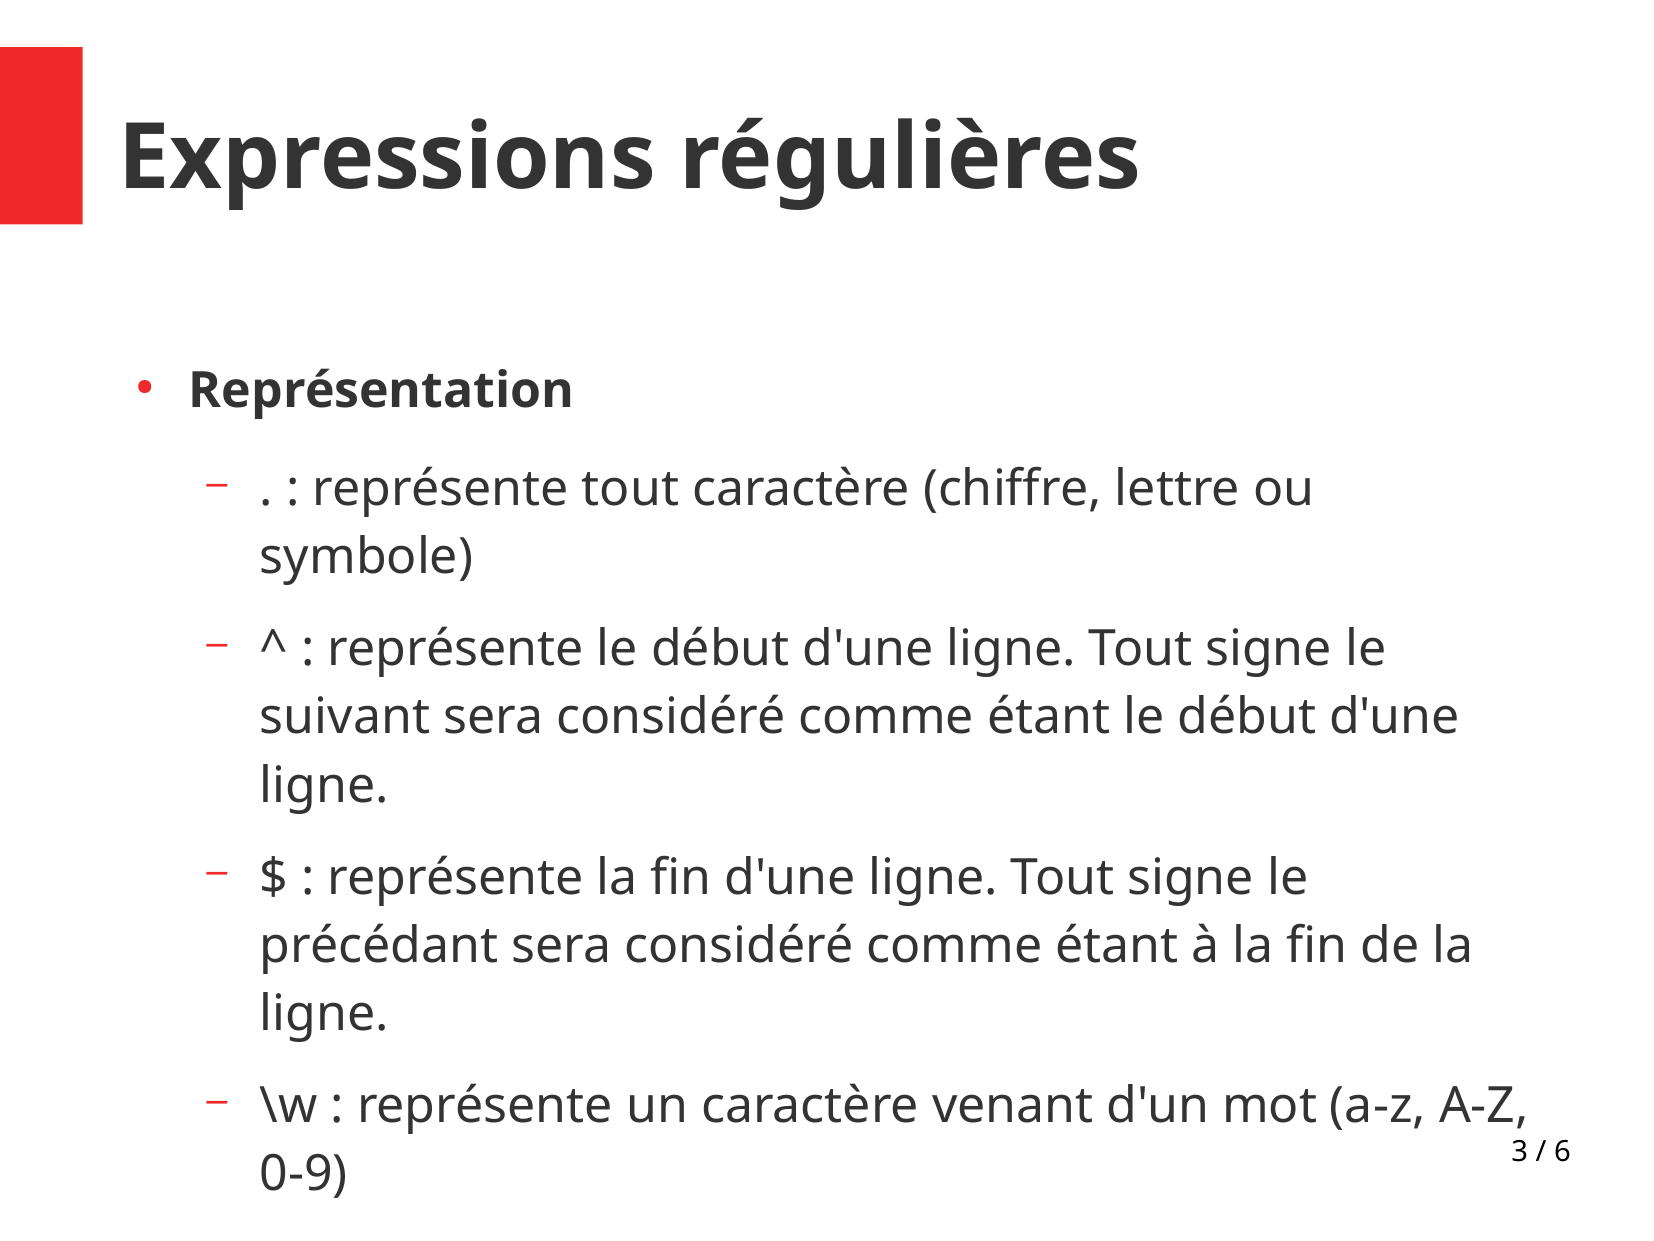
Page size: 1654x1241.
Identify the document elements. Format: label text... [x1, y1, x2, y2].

list Représentation . : représente tout caractère (chiffre, lettre ou symbole) ^ : représente le début d'une ligne. Tout signe le suivant sera considéré comme étant le début d'une ligne. $ : représente la fin d'une ligne. Tout signe le précédant sera considéré comme étant à la fin de la ligne. \w : représente un caractère venant d'un mot (a-z, A-Z, 0-9) \d : représente un chiffre (0 - 9) [118, 354, 1536, 1074]
title Expressions régulières [118, 49, 1571, 257]
